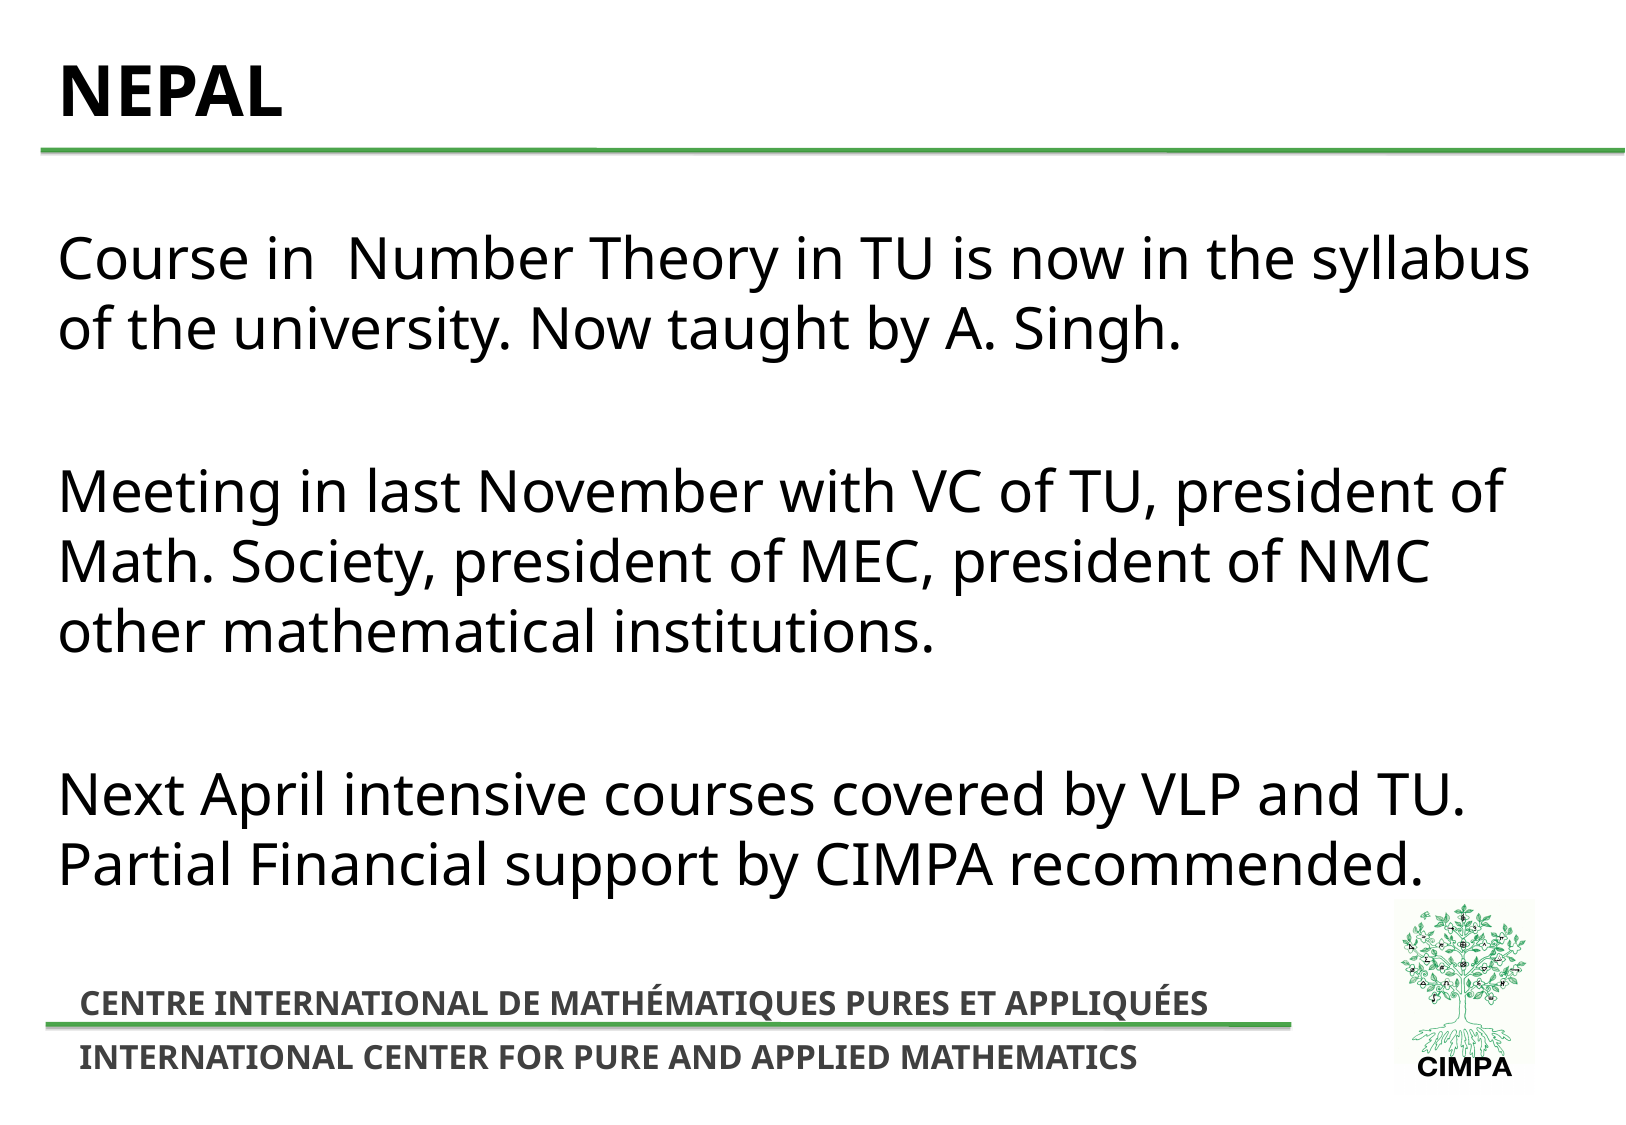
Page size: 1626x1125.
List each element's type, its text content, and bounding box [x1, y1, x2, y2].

title NEPAL [40, 37, 1585, 150]
list Course in Number Theory in TU is now in the syllabus of the university. Now taught by A. Singh. Meeting in last November with VC of TU, president of Math. Society, president of MEC, president of NMC other mathematical institutions. Next April intensive courses covered by VLP and TU. Partial Financial support by CIMPA recommended. [40, 212, 1585, 950]
picture [1394, 950, 1535, 1095]
